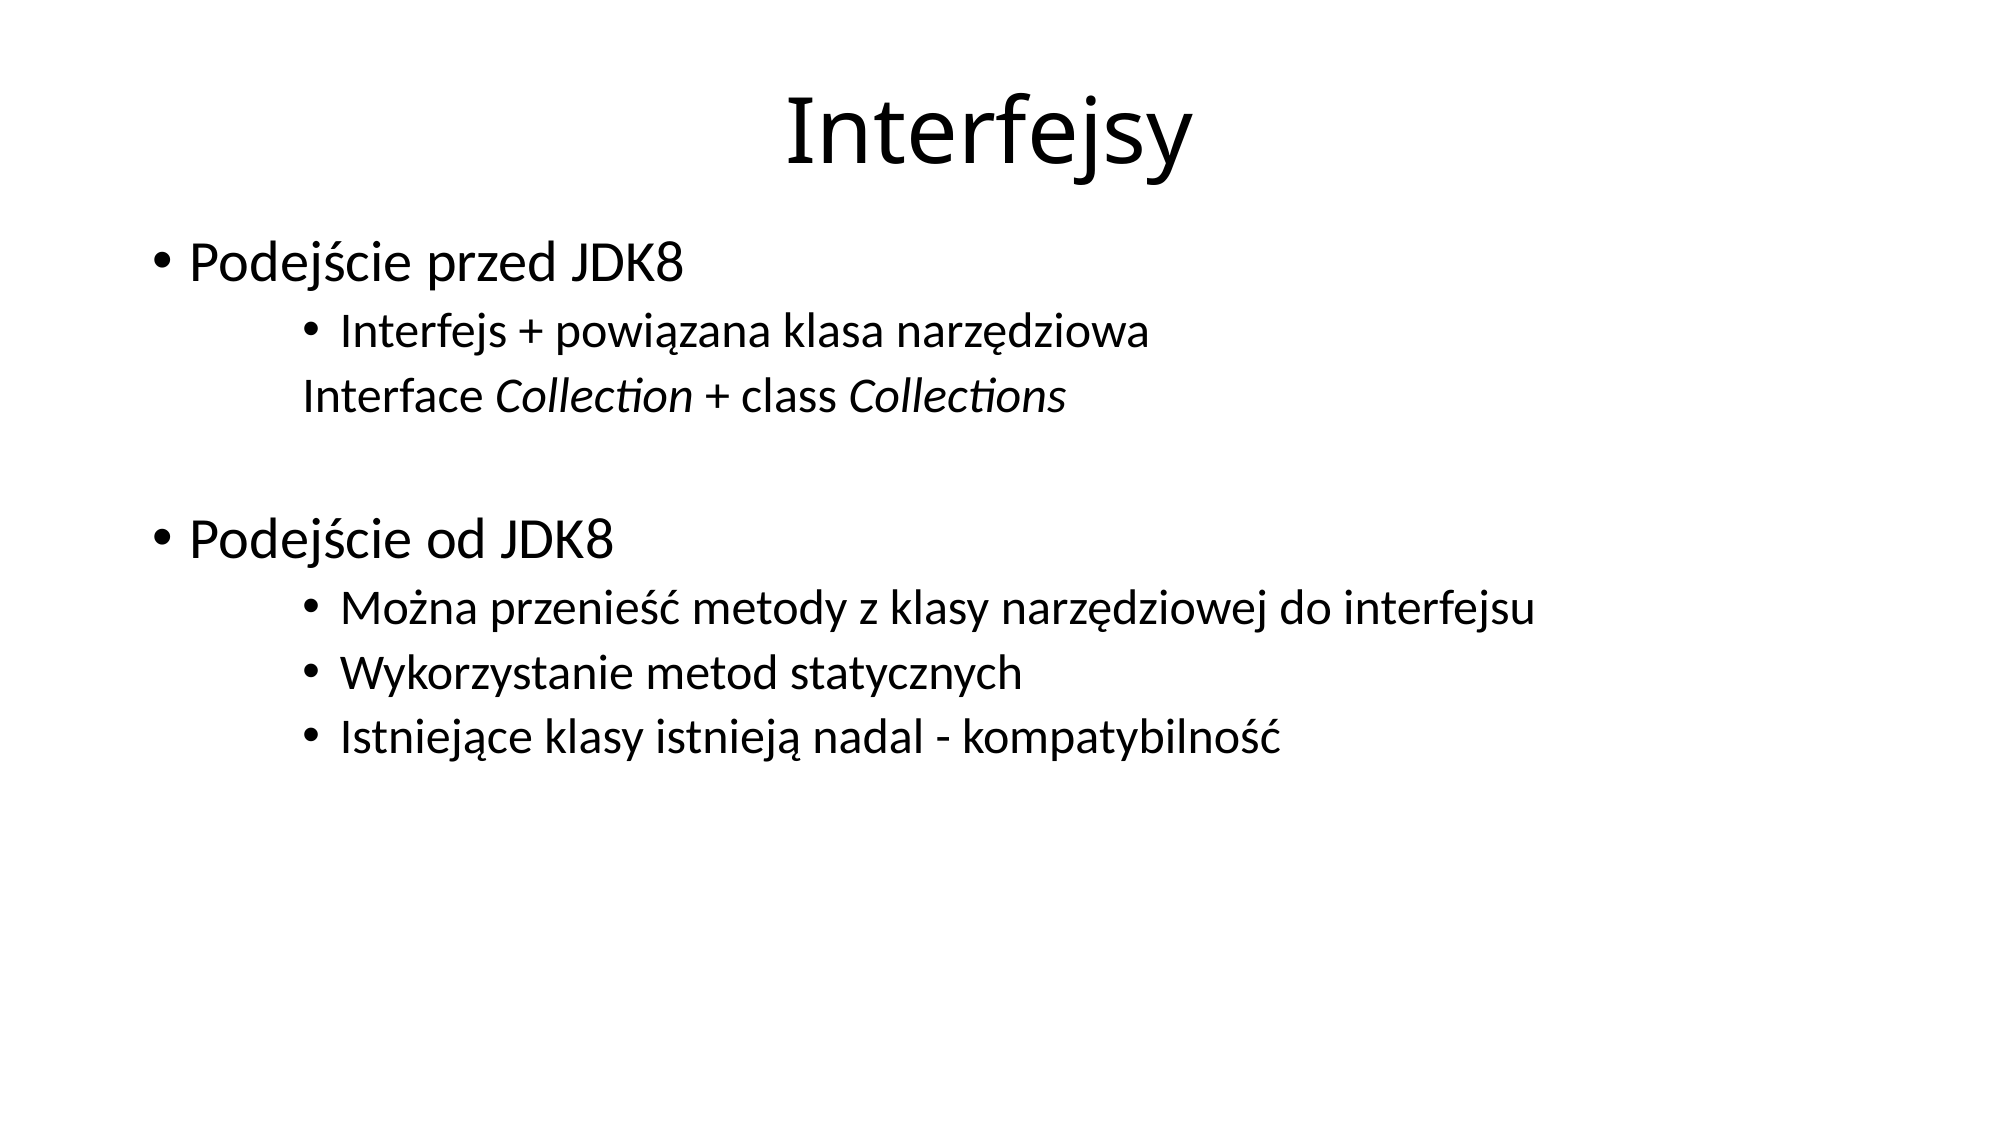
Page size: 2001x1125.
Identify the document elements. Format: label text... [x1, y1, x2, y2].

list Podejście przed JDK8 Interfejs + powiązana klasa narzędziowa Interface Collection + class Collections Podejście od JDK8 Można przenieść metody z klasy narzędziowej do interfejsu Wykorzystanie metod statycznych Istniejące klasy istnieją nadal - kompatybilność [137, 223, 1921, 847]
title Interfejsy [137, 59, 1843, 208]
